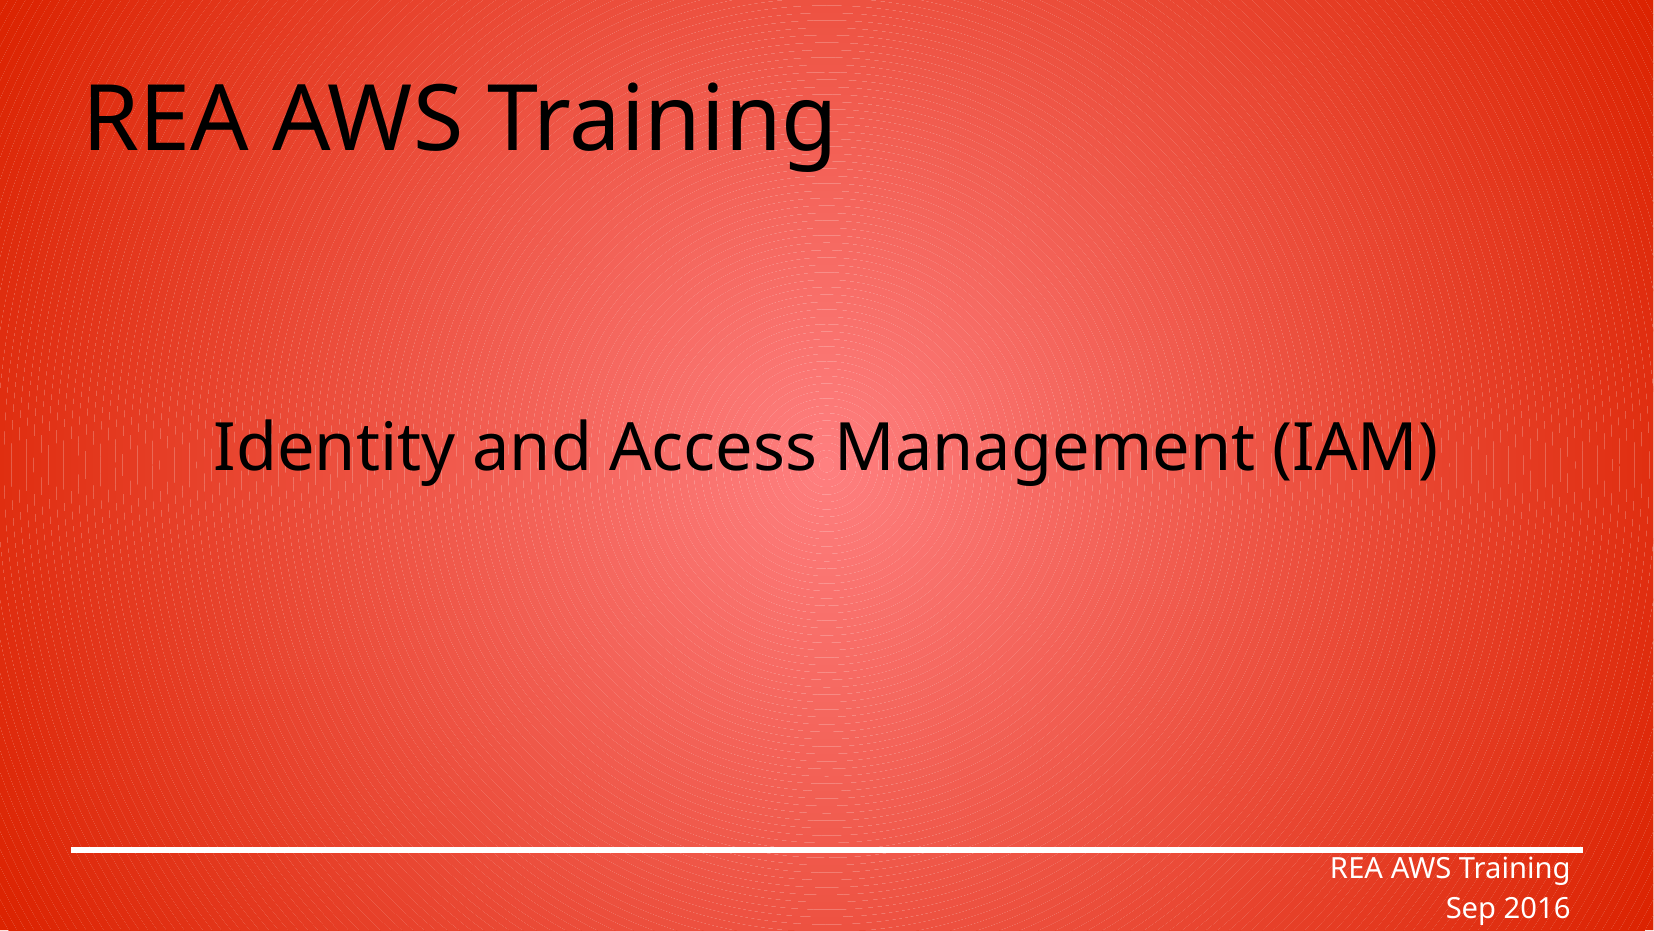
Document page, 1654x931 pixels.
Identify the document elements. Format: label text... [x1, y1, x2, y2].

title REA AWS Training [82, 37, 1571, 193]
list Identity and Access Management (IAM) [82, 217, 1571, 757]
